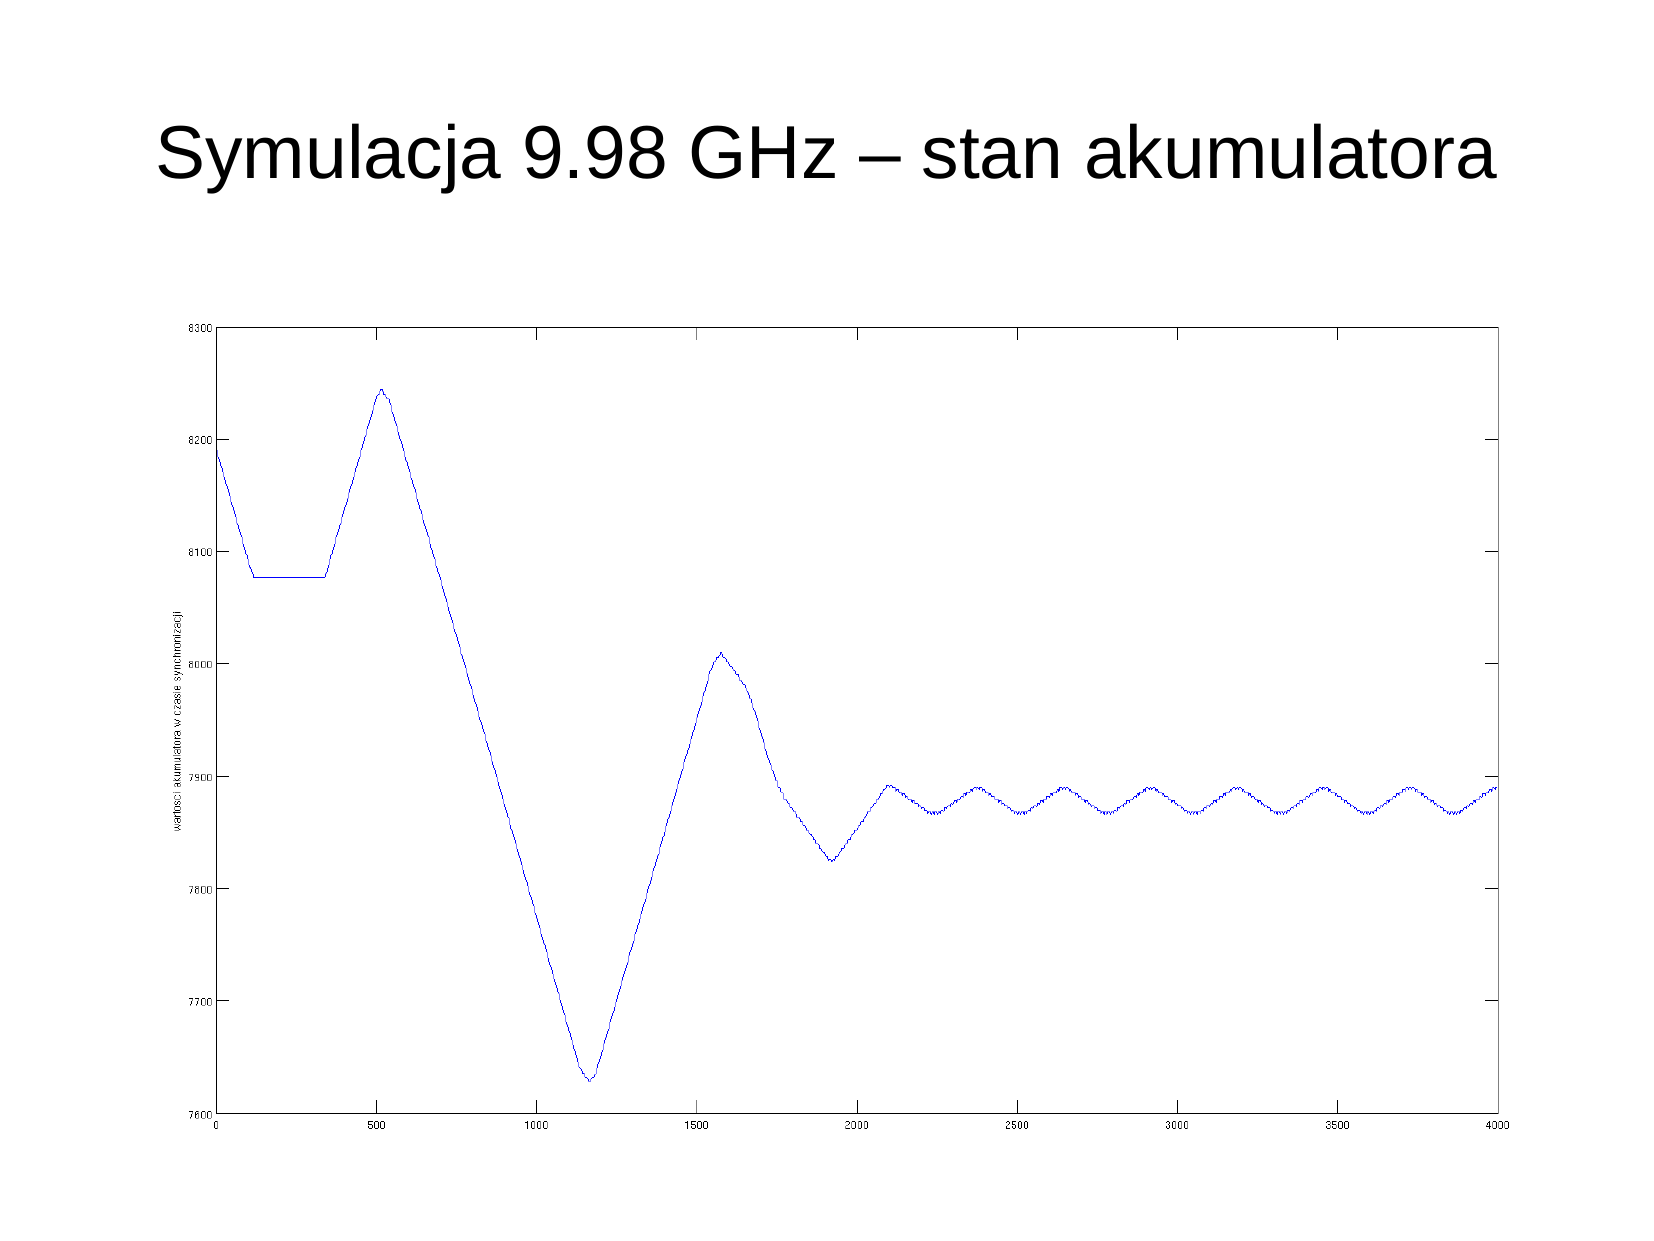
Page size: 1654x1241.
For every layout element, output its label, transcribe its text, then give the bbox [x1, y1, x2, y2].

picture [0, 254, 1654, 1219]
title Symulacja 9.98 GHz – stan akumulatora [82, 49, 1571, 254]
